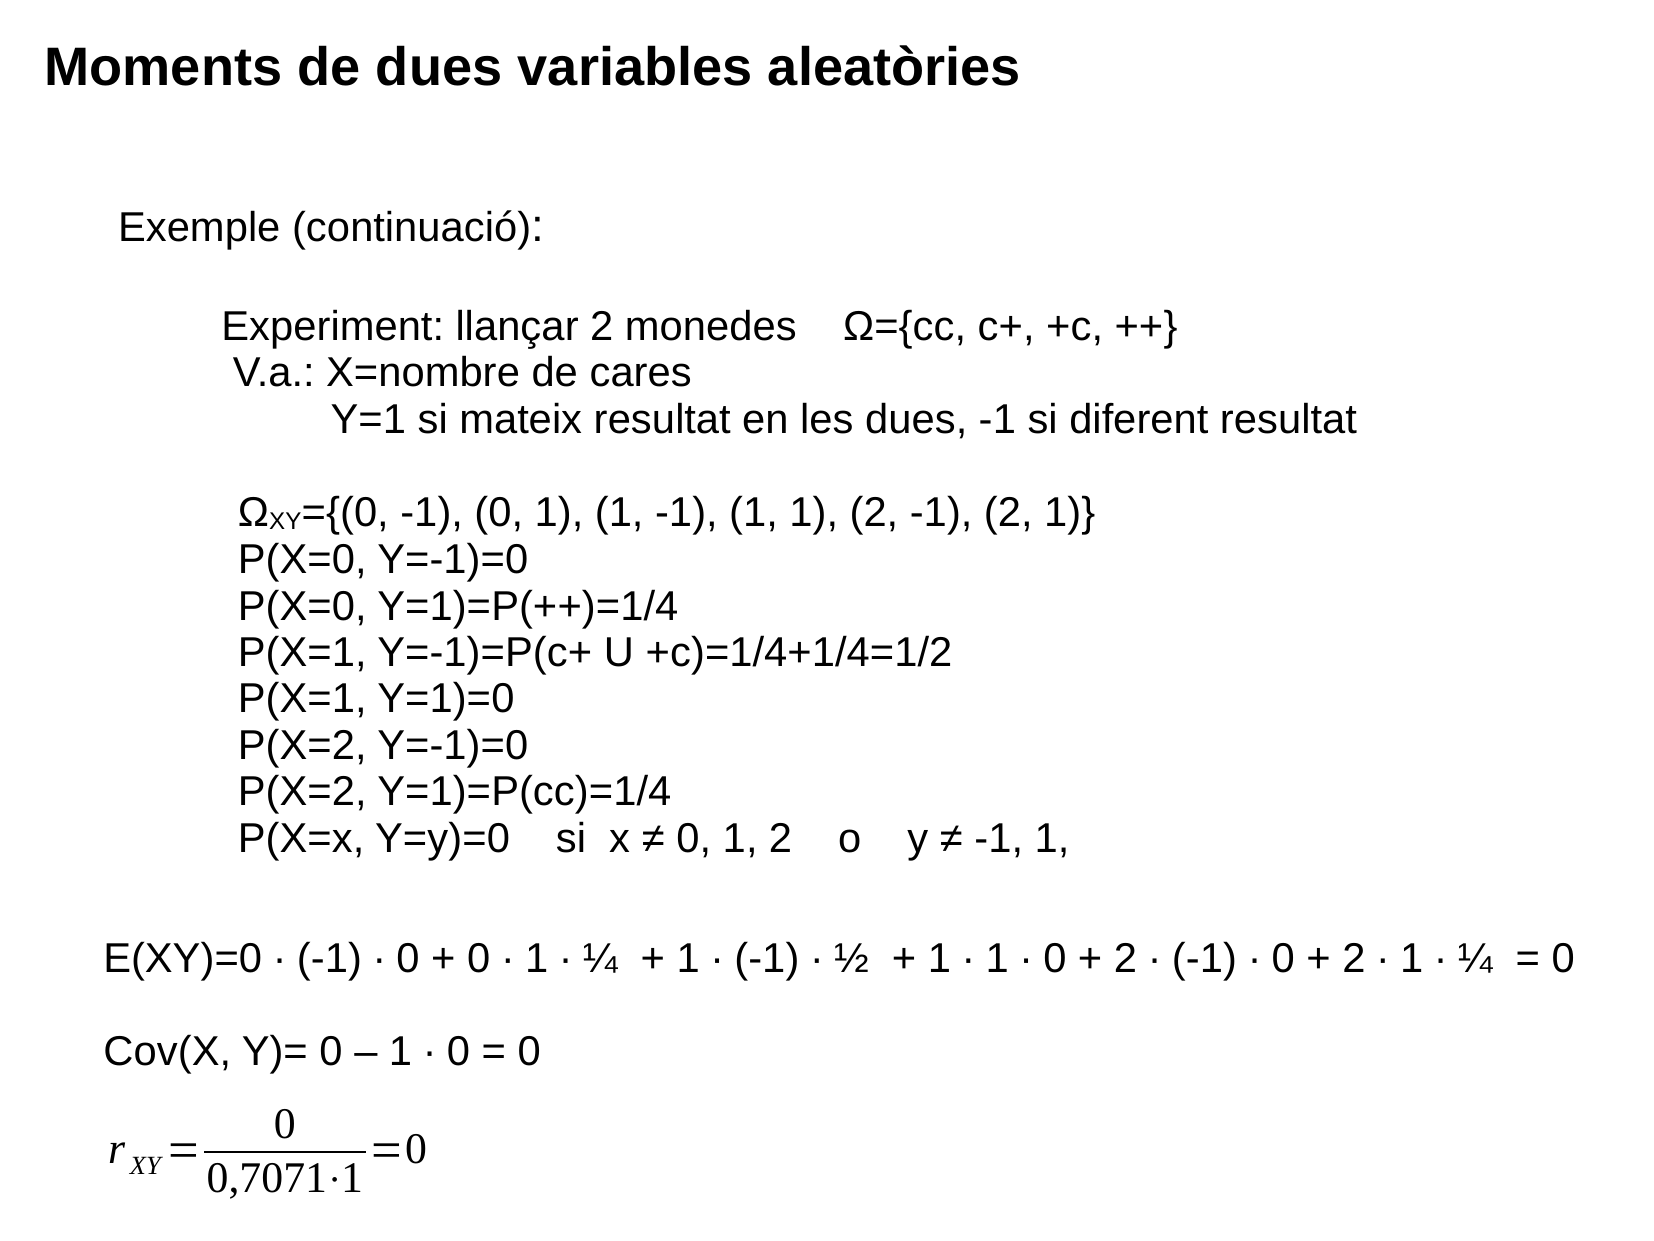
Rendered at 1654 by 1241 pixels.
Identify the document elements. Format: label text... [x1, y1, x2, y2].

text_box E(XY)=0 ∙ (-1) ∙ 0 + 0 ∙ 1 ∙ ¼ + 1 ∙ (-1) ∙ ½ + 1 ∙ 1 ∙ 0 + 2 ∙ (-1) ∙ 0 + 2 ∙ 1 ∙ ¼ = 0 Cov(X, Y)= 0 – 1 ∙ 0 = 0 [88, 927, 1625, 1083]
chart [100, 1099, 433, 1204]
text_box Moments de dues variables aleatòries Exemple (continuació): Experiment: llançar 2 monedes Ω={cc, c+, +c, ++} V.a.: X=nombre de cares Y=1 si mateix resultat en les dues, -1 si diferent resultat [29, 29, 1595, 481]
text_box ΩXY={(0, -1), (0, 1), (1, -1), (1, 1), (2, -1), (2, 1)} P(X=0, Y=-1)=0 P(X=0, Y=1)=P(++)=1/4 P(X=1, Y=-1)=P(c+ U +c)=1/4+1/4=1/2 P(X=1, Y=1)=0 P(X=2, Y=-1)=0 P(X=2, Y=1)=P(cc)=1/4 P(X=x, Y=y)=0 si x ≠ 0, 1, 2 o y ≠ -1, 1, [0, 481, 1595, 885]
